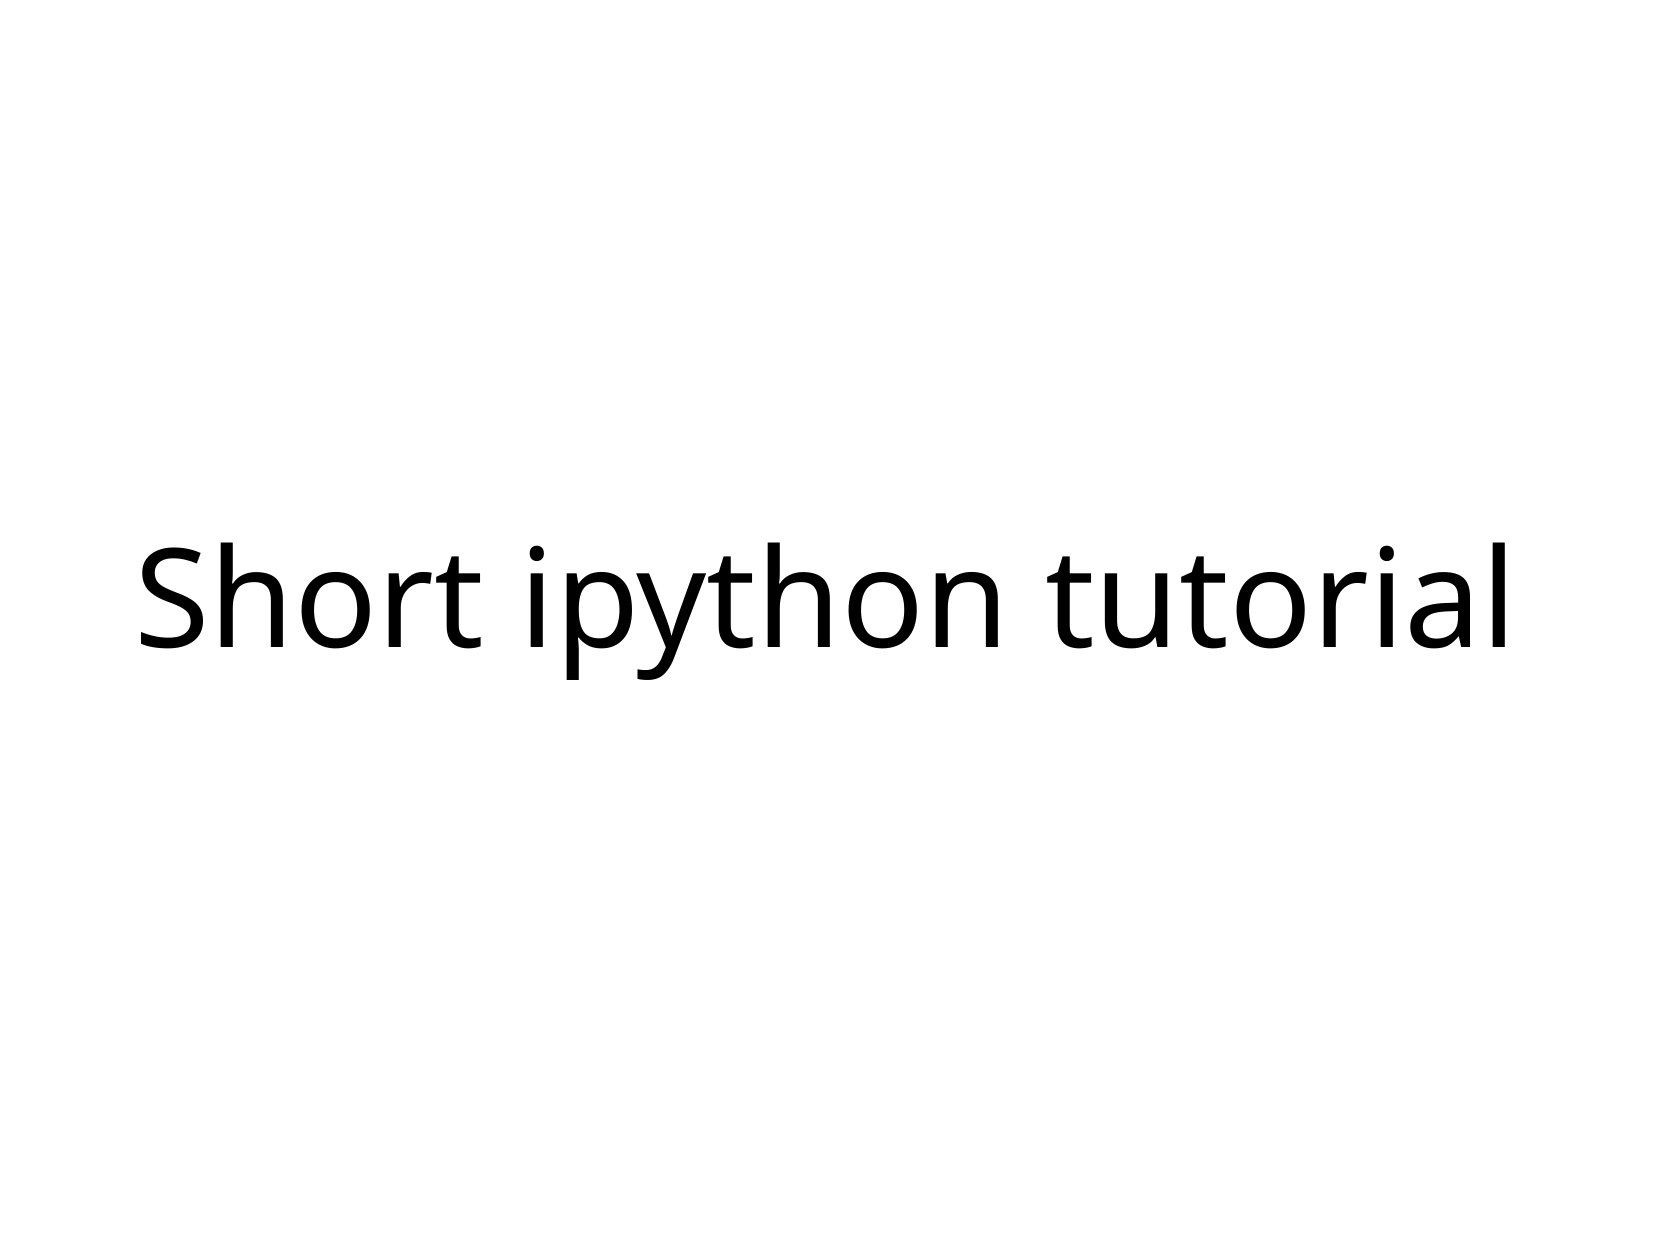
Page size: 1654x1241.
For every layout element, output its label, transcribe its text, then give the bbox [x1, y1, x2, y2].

subtitle Short ipython tutorial [82, 114, 1571, 1075]
